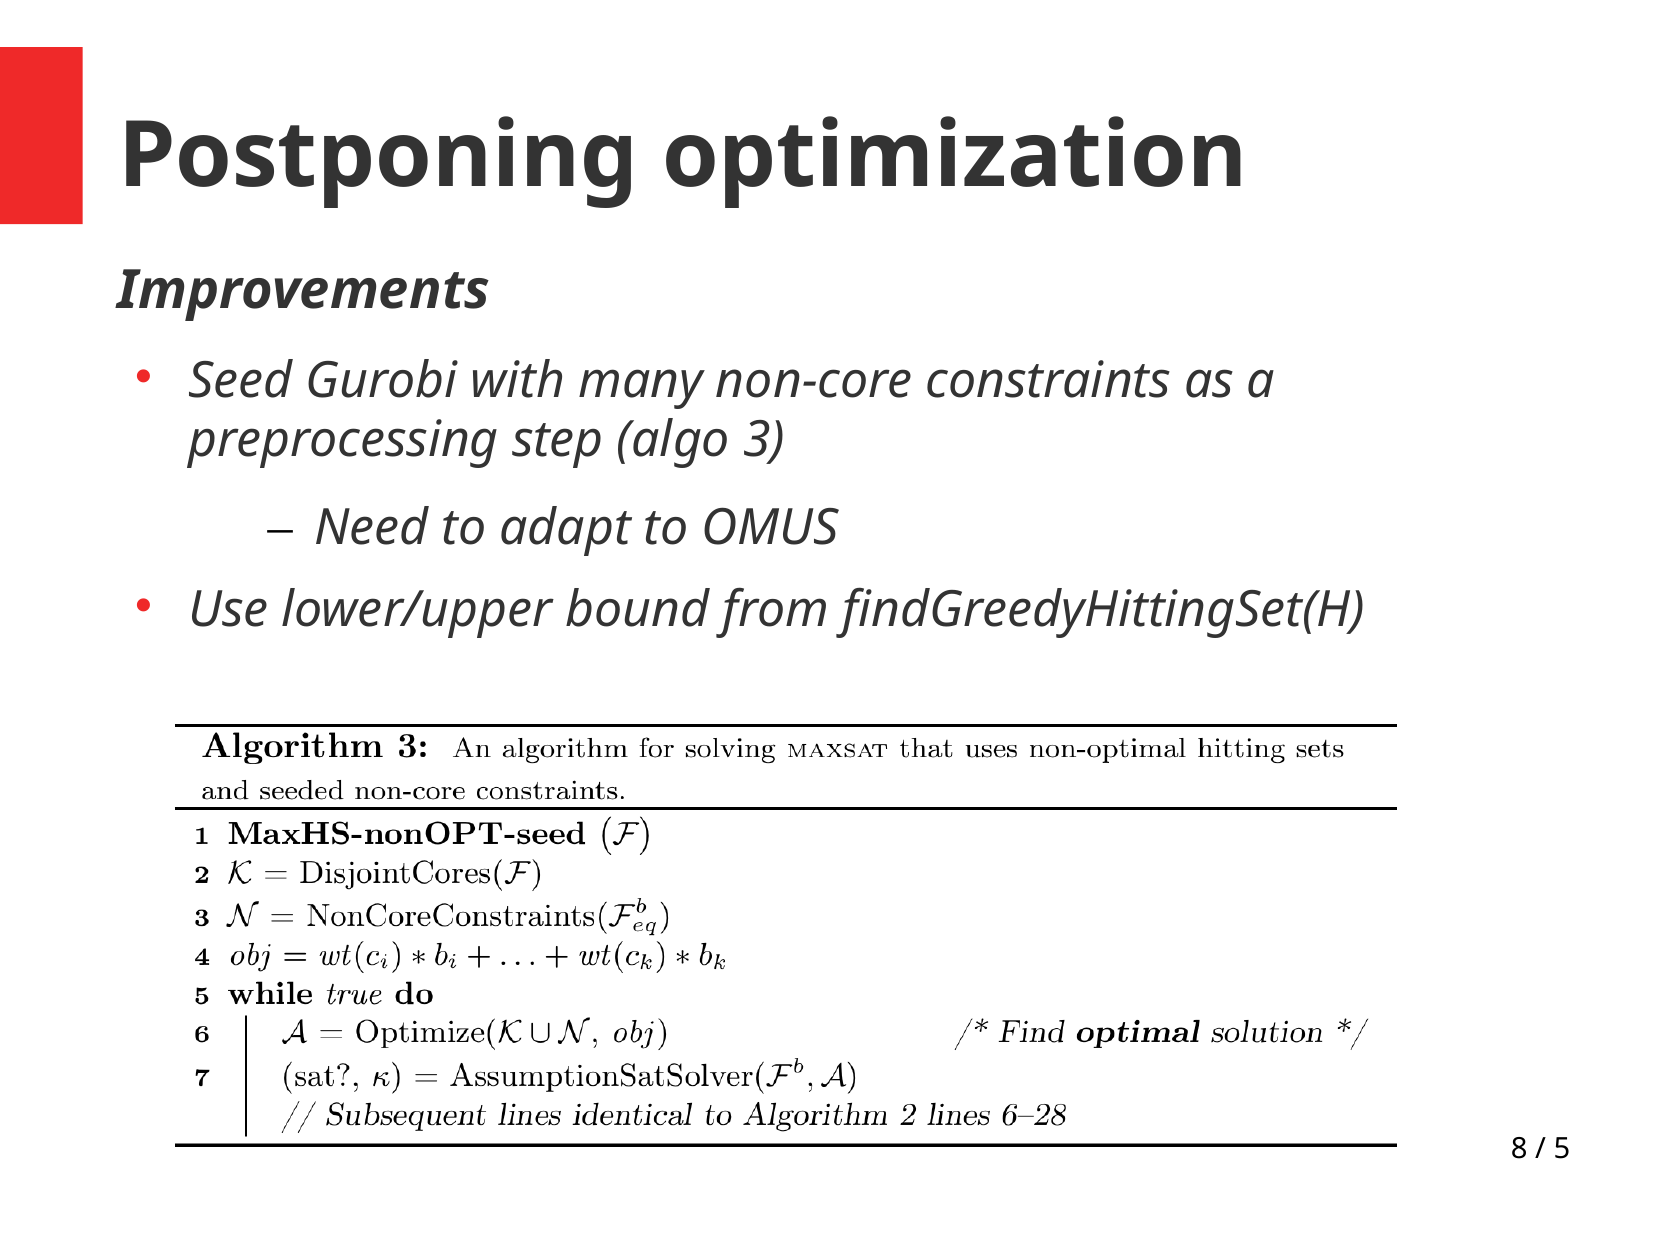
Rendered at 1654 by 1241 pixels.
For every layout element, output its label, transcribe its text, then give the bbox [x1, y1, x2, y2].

title Postponing optimization [118, 49, 1571, 256]
list Improvements Seed Gurobi with many non-core constraints as a preprocessing step (algo 3) Need to adapt to OMUS Use lower/upper bound from findGreedyHittingSet(H) [117, 256, 1571, 1158]
picture [153, 710, 1418, 1158]
